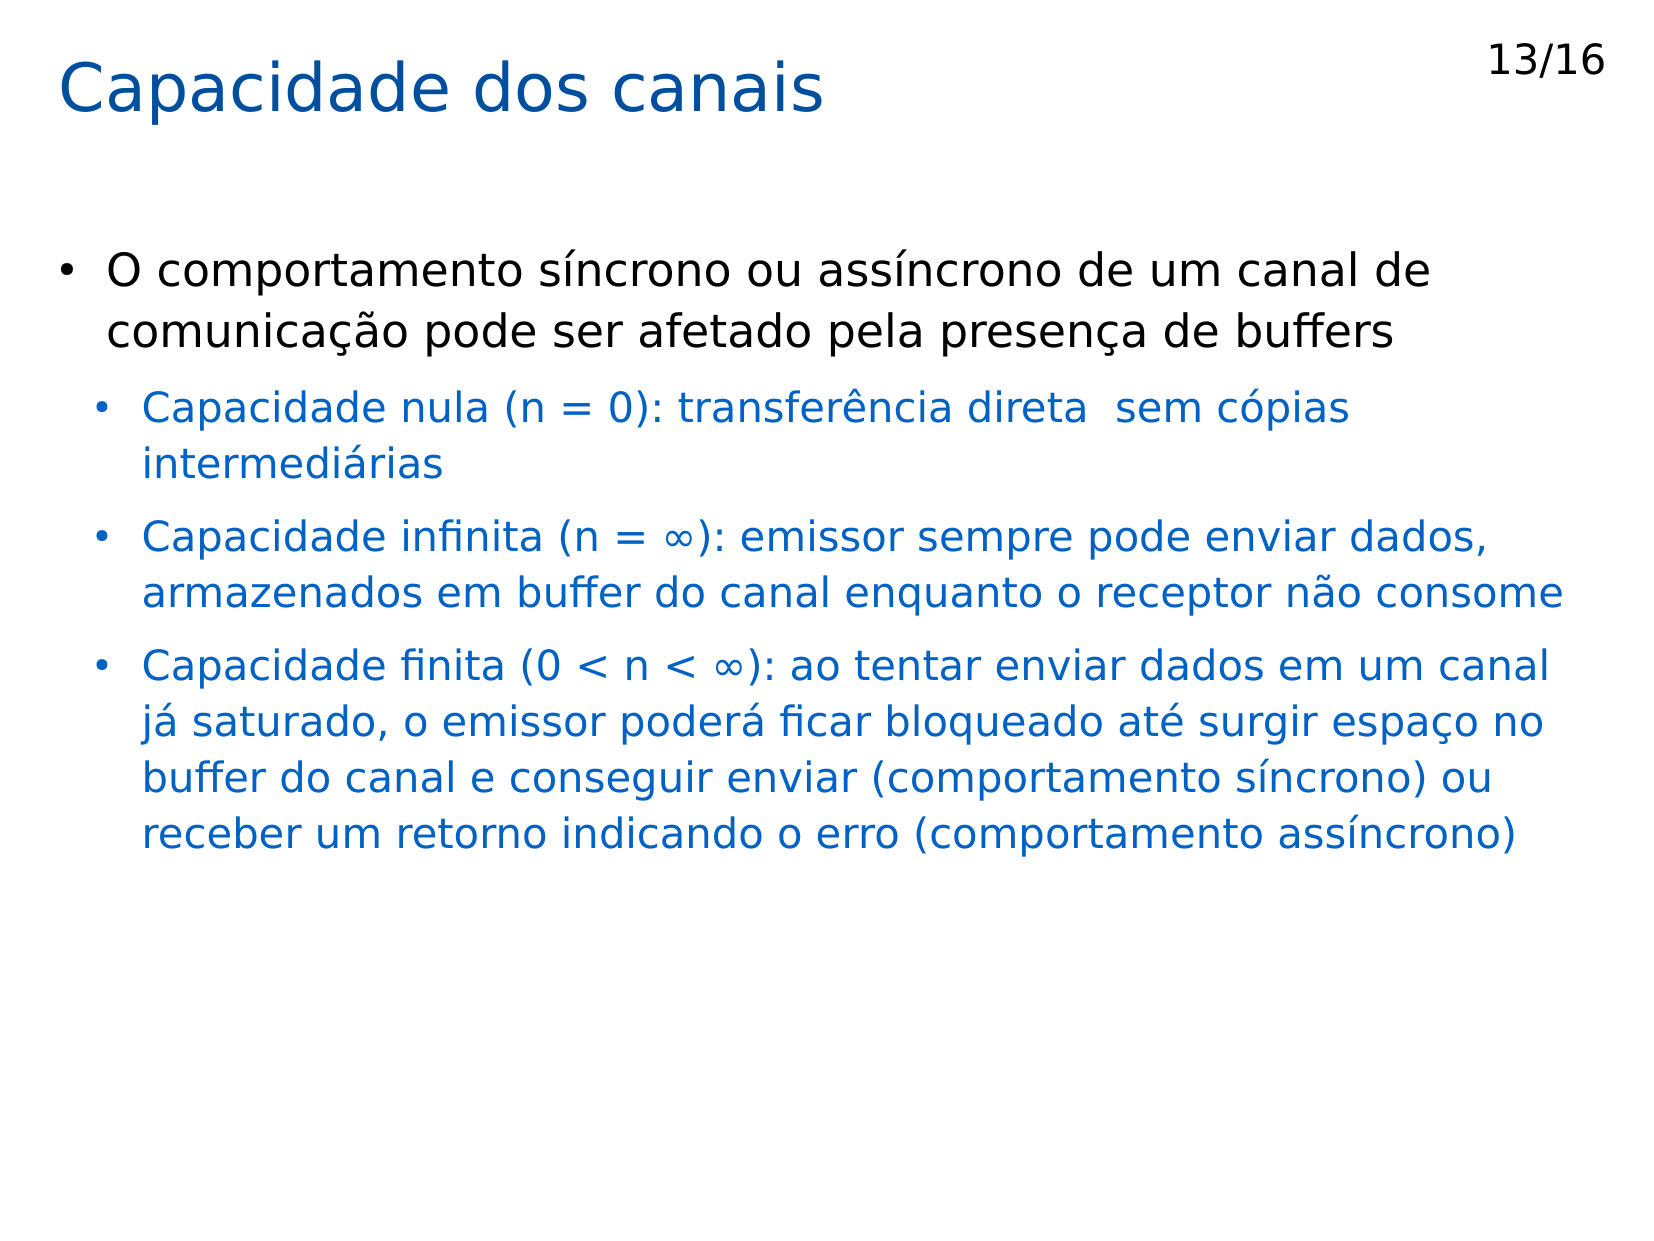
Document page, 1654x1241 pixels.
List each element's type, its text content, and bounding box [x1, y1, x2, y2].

list O comportamento síncrono ou assíncrono de um canal de comunicação pode ser afetado pela presença de buffers Capacidade nula (n = 0): transferência direta sem cópias intermediárias Capacidade infinita (n = ∞): emissor sempre pode enviar dados, armazenados em buffer do canal enquanto o receptor não consome Capacidade finita (0 < n < ∞): ao tentar enviar dados em um canal já saturado, o emissor poderá ficar bloqueado até surgir espaço no buffer do canal e conseguir enviar (comportamento síncrono) ou receber um retorno indicando o erro (comportamento assíncrono) [59, 236, 1595, 1211]
title Capacidade dos canais [59, 29, 1459, 148]
